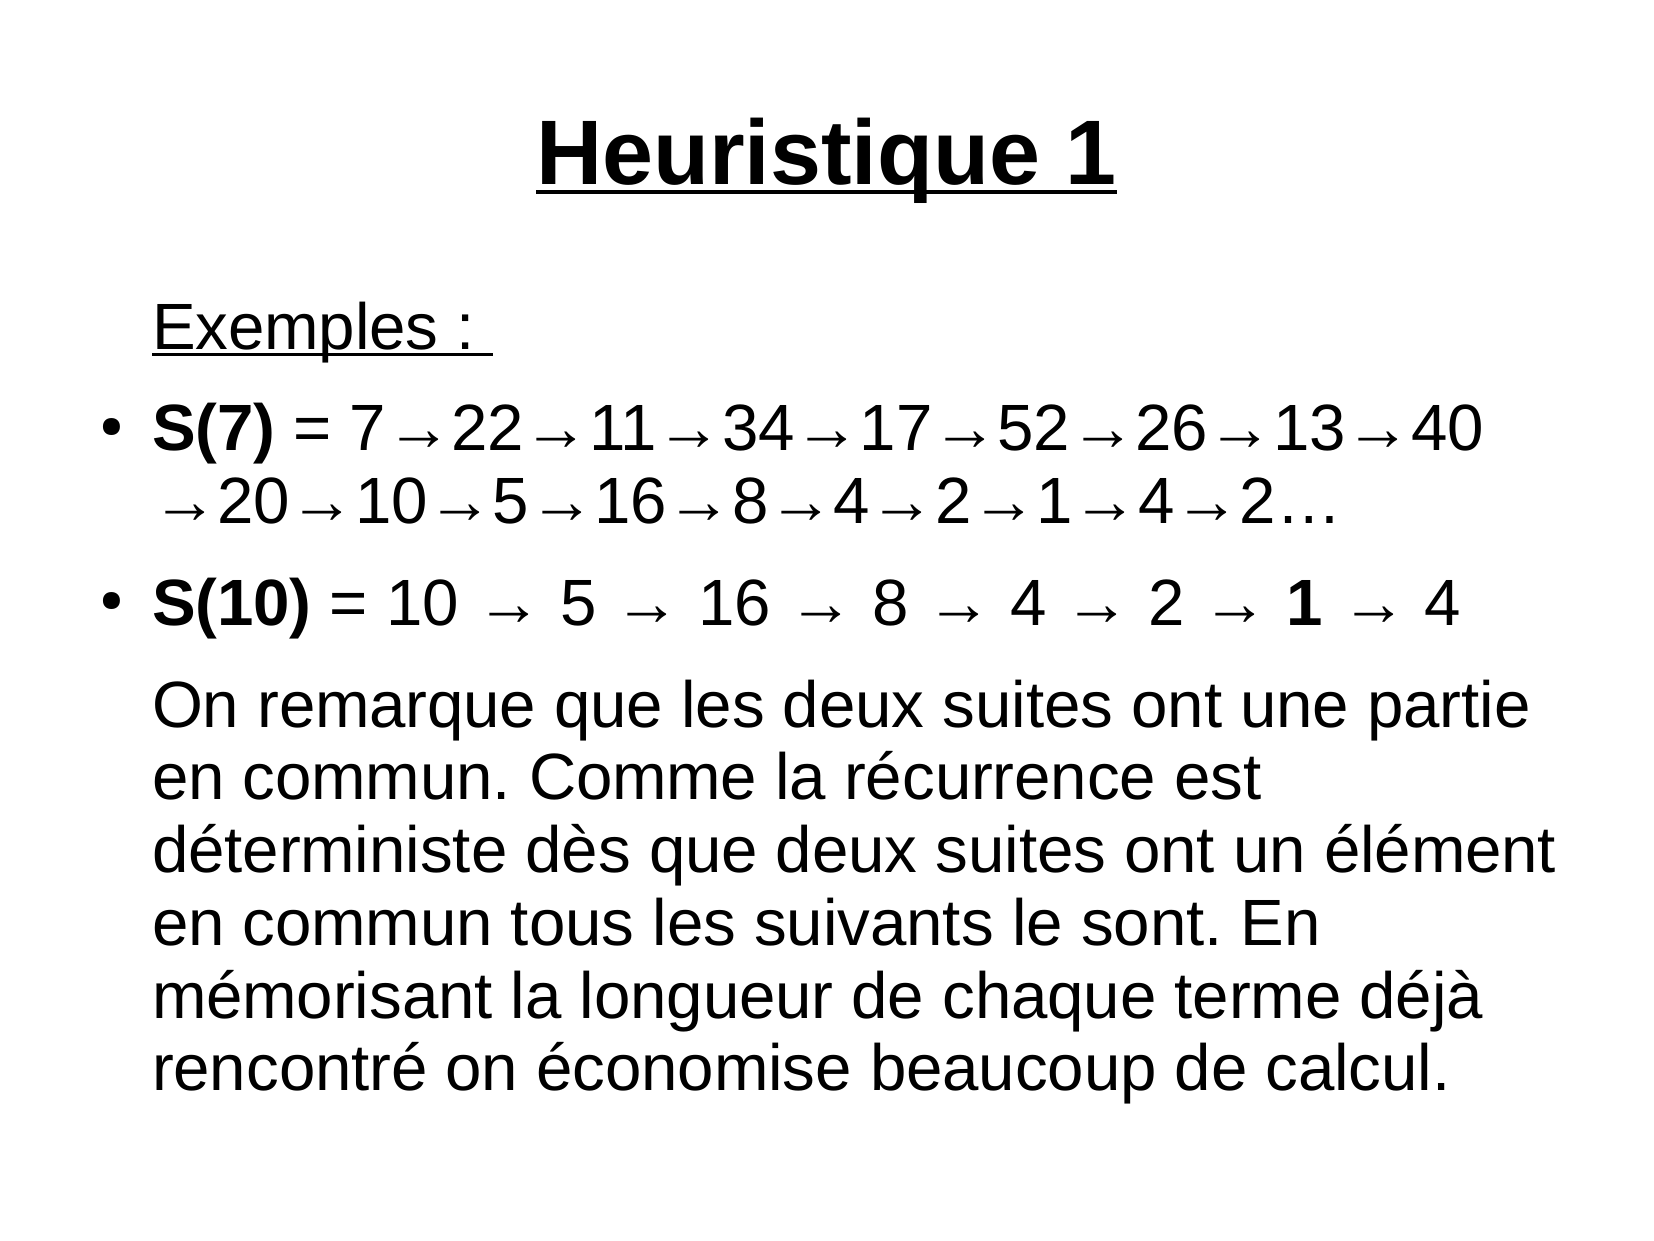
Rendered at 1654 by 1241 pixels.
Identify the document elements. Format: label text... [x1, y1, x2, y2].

list Exemples : S(7) = 7→22→11→34→17→52→26→13→40 →20→10→5→16→8→4→2→1→4→2… S(10) = 10 → 5 → 16 → 8 → 4 → 2 → 1 → 4 On remarque que les deux suites ont une partie en commun. Comme la récurrence est déterministe dès que deux suites ont un élément en commun tous les suivants le sont. En mémorisant la longueur de chaque terme déjà rencontré on économise beaucoup de calcul. [82, 290, 1571, 1141]
title Heuristique 1 [82, 49, 1571, 257]
